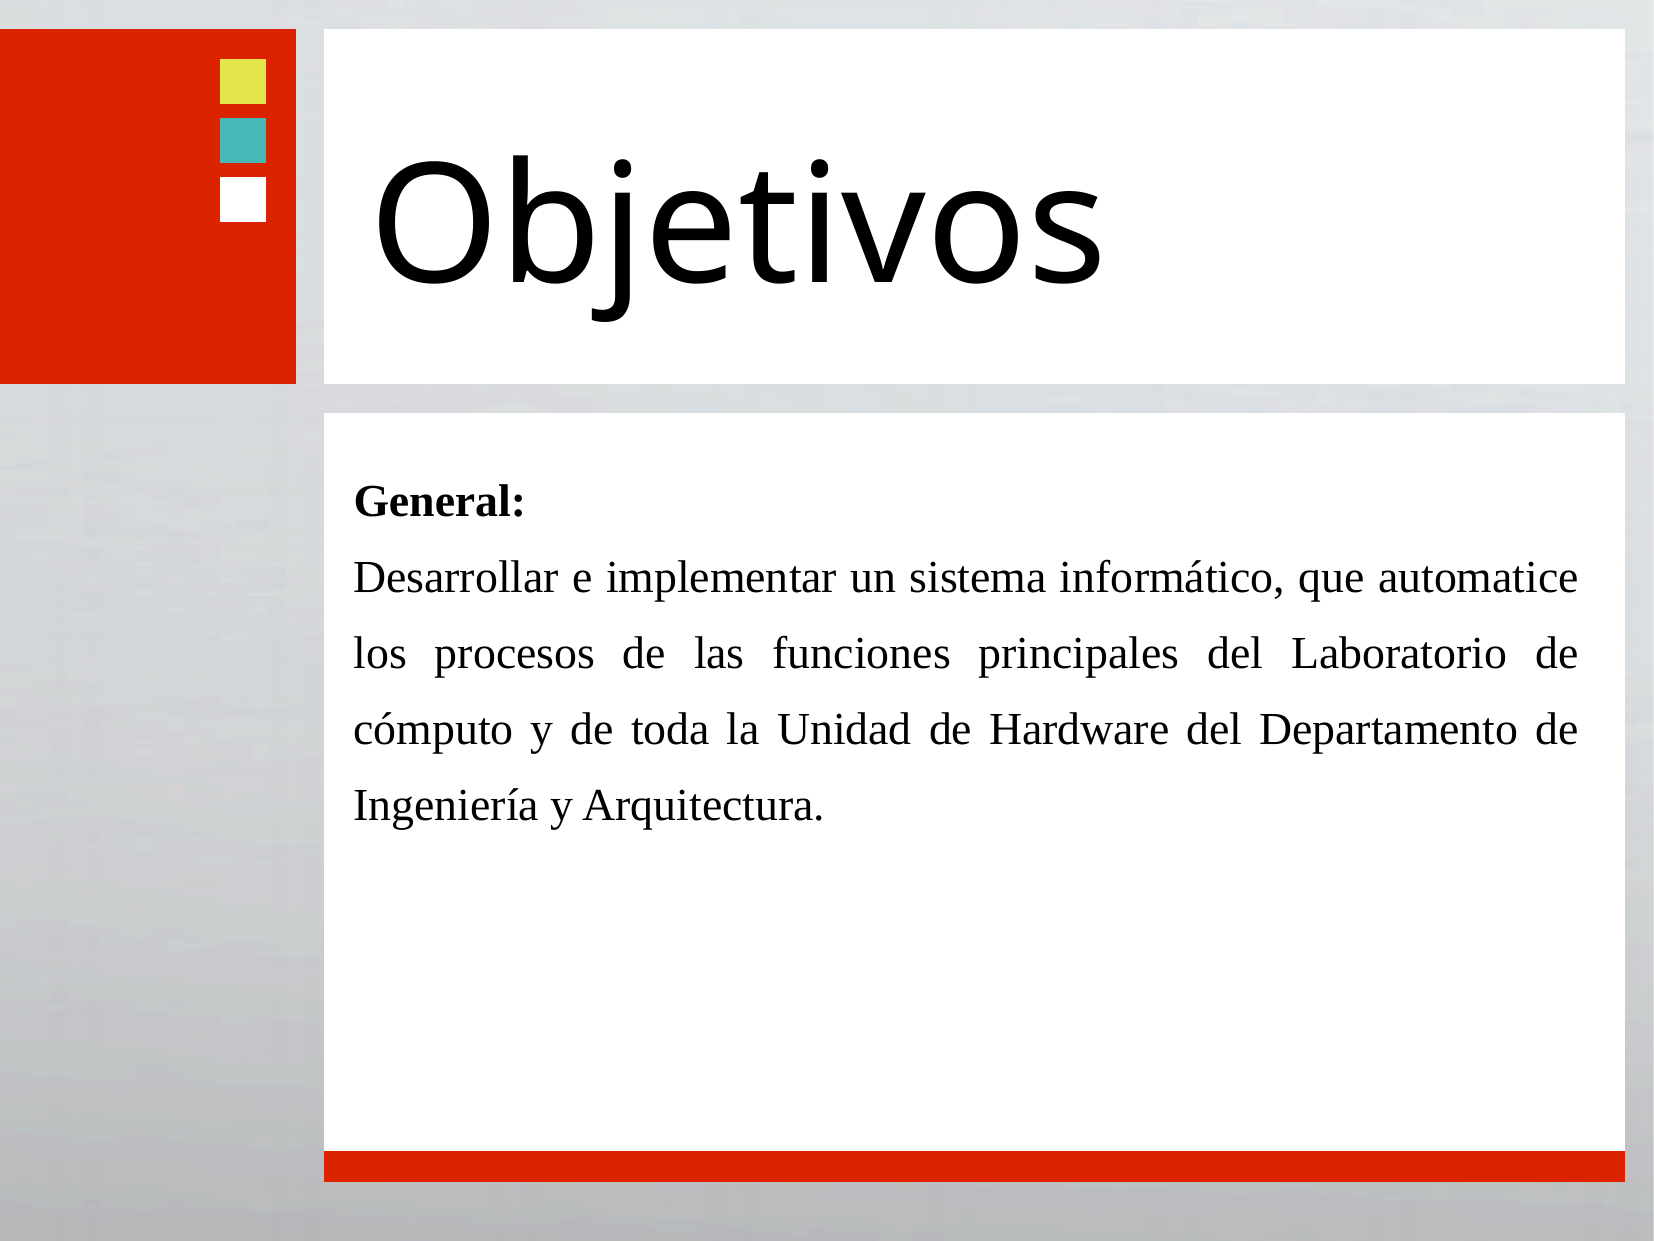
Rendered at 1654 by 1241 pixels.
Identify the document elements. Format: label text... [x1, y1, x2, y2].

text_box General: Desarrollar e implementar un sistema informático, que automatice los procesos de las funciones principales del Laboratorio de cómputo y de toda la Unidad de Hardware del Departamento de Ingeniería y Arquitectura. [354, 442, 1625, 1152]
text_box Objetivos [354, 96, 1595, 301]
picture [0, 0, 1654, 1241]
text_box General: Desarrollar e implementar un sistema informático, que automatice los procesos de las funciones principales del Laboratorio de cómputo y de toda la Unidad de Hardware del Departamento de Ingeniería y Arquitectura. [338, 442, 1595, 1142]
